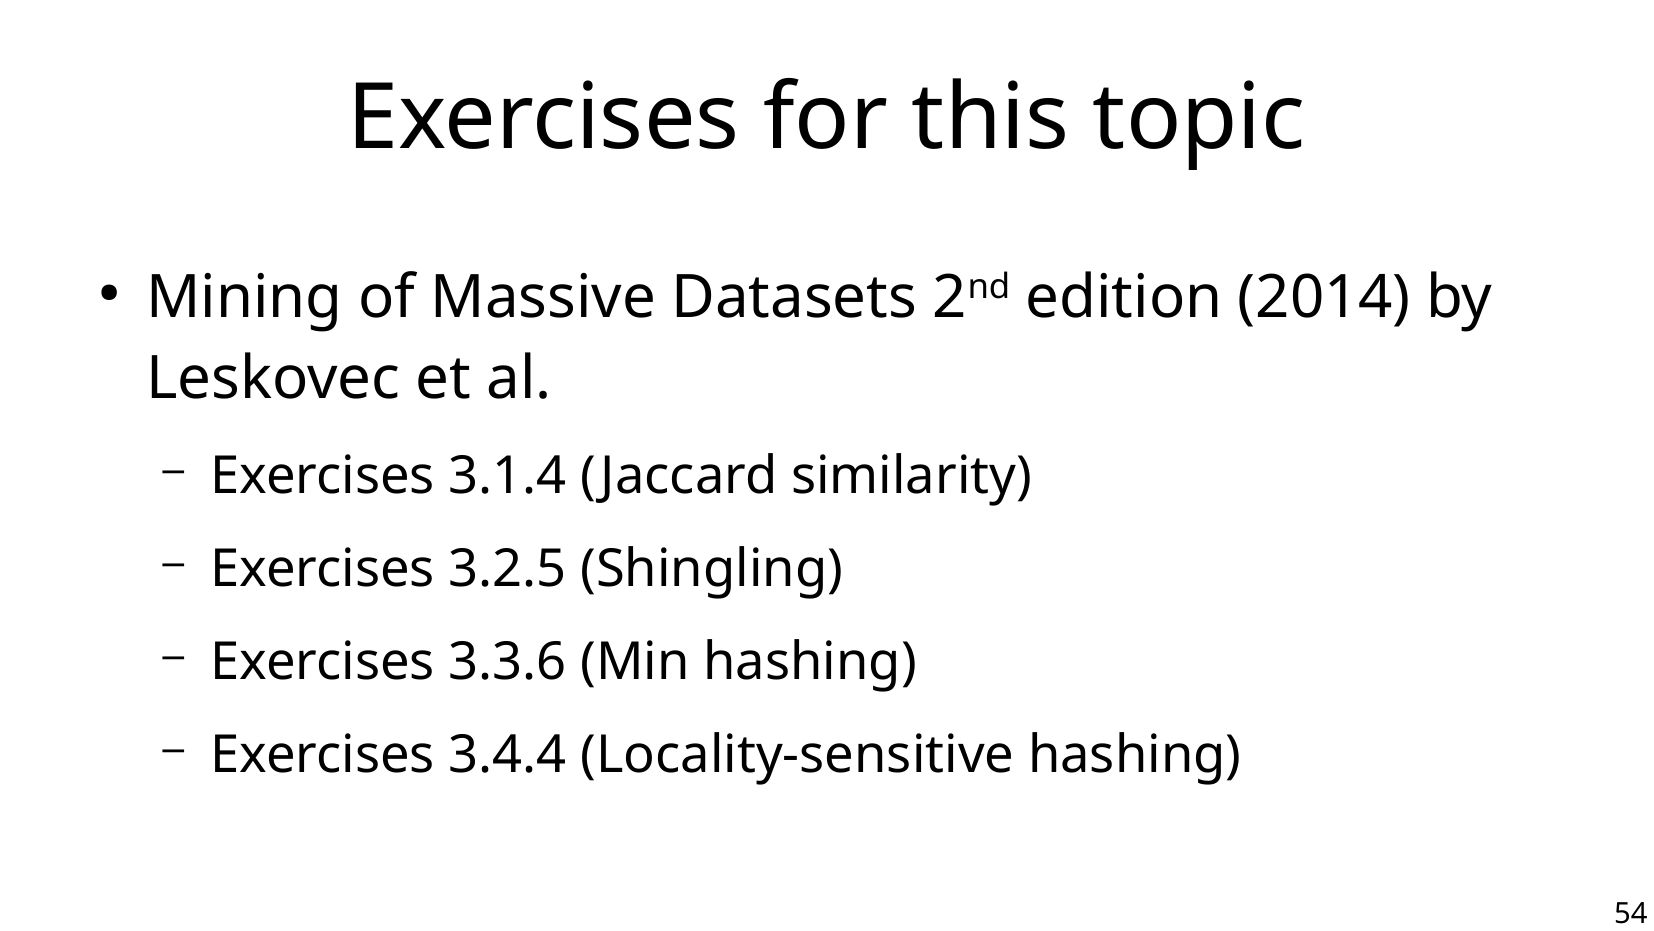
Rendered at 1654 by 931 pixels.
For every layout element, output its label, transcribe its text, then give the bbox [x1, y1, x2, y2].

list Mining of Massive Datasets 2nd edition (2014) by Leskovec et al. Exercises 3.1.4 (Jaccard similarity) Exercises 3.2.5 (Shingling) Exercises 3.3.6 (Min hashing) Exercises 3.4.4 (Locality-sensitive hashing) [82, 253, 1571, 793]
title Exercises for this topic [82, 1, 1571, 226]
